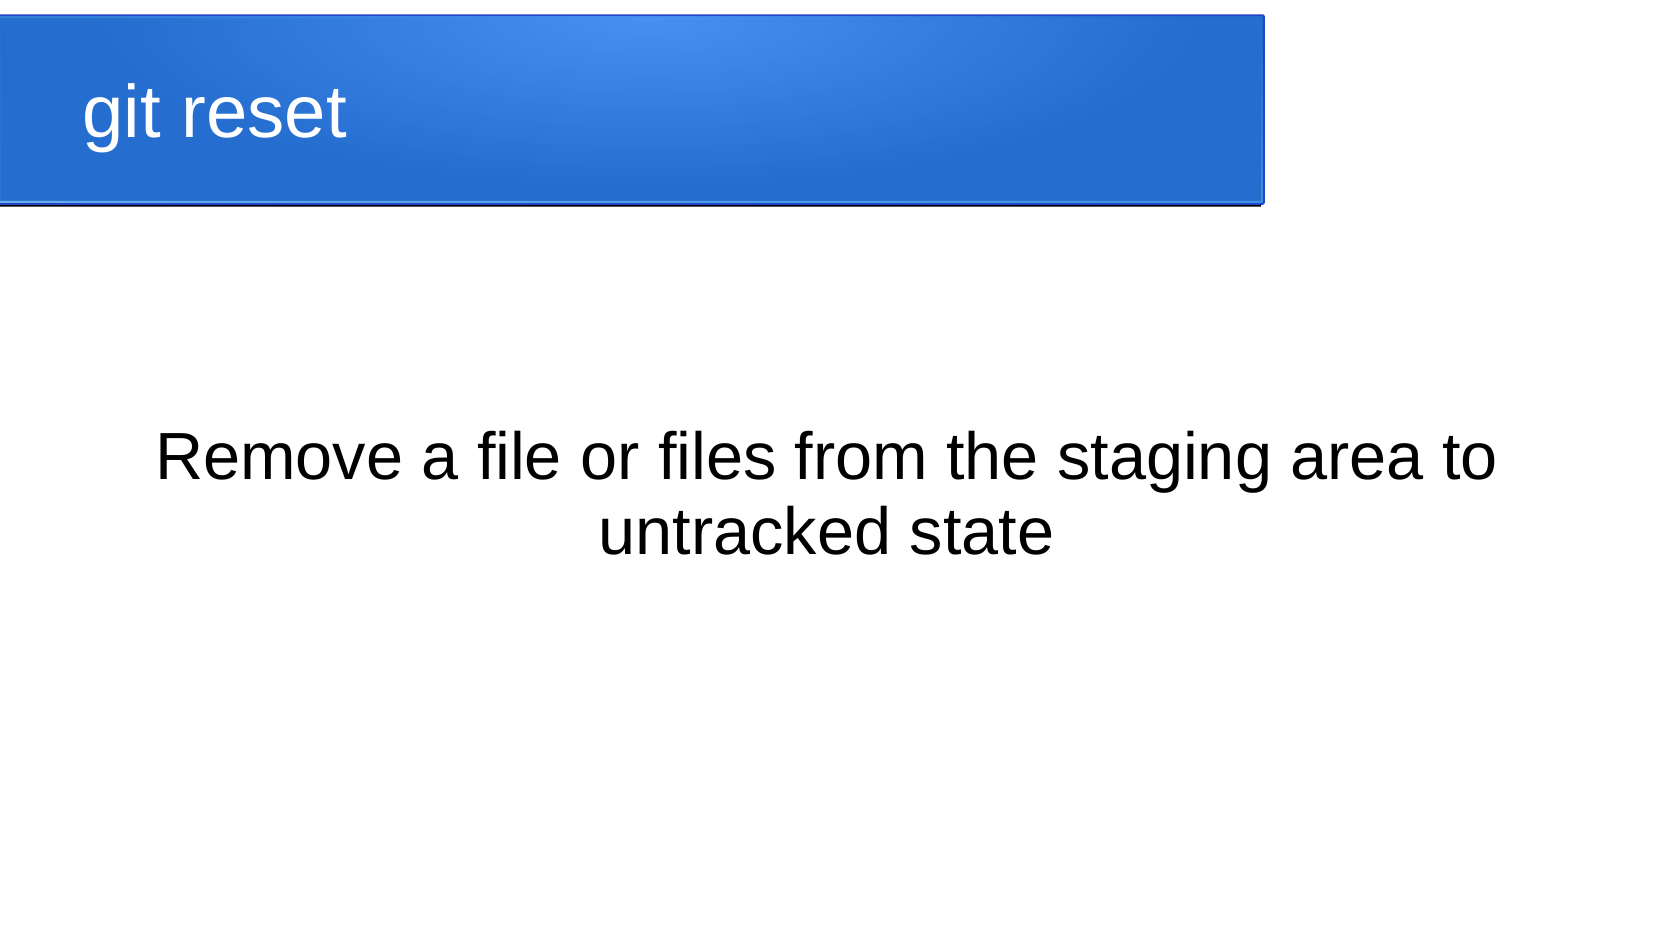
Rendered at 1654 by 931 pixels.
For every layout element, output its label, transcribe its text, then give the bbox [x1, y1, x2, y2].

title git reset [82, 35, 1235, 189]
subtitle Remove a file or files from the staging area to untracked state [82, 224, 1571, 764]
